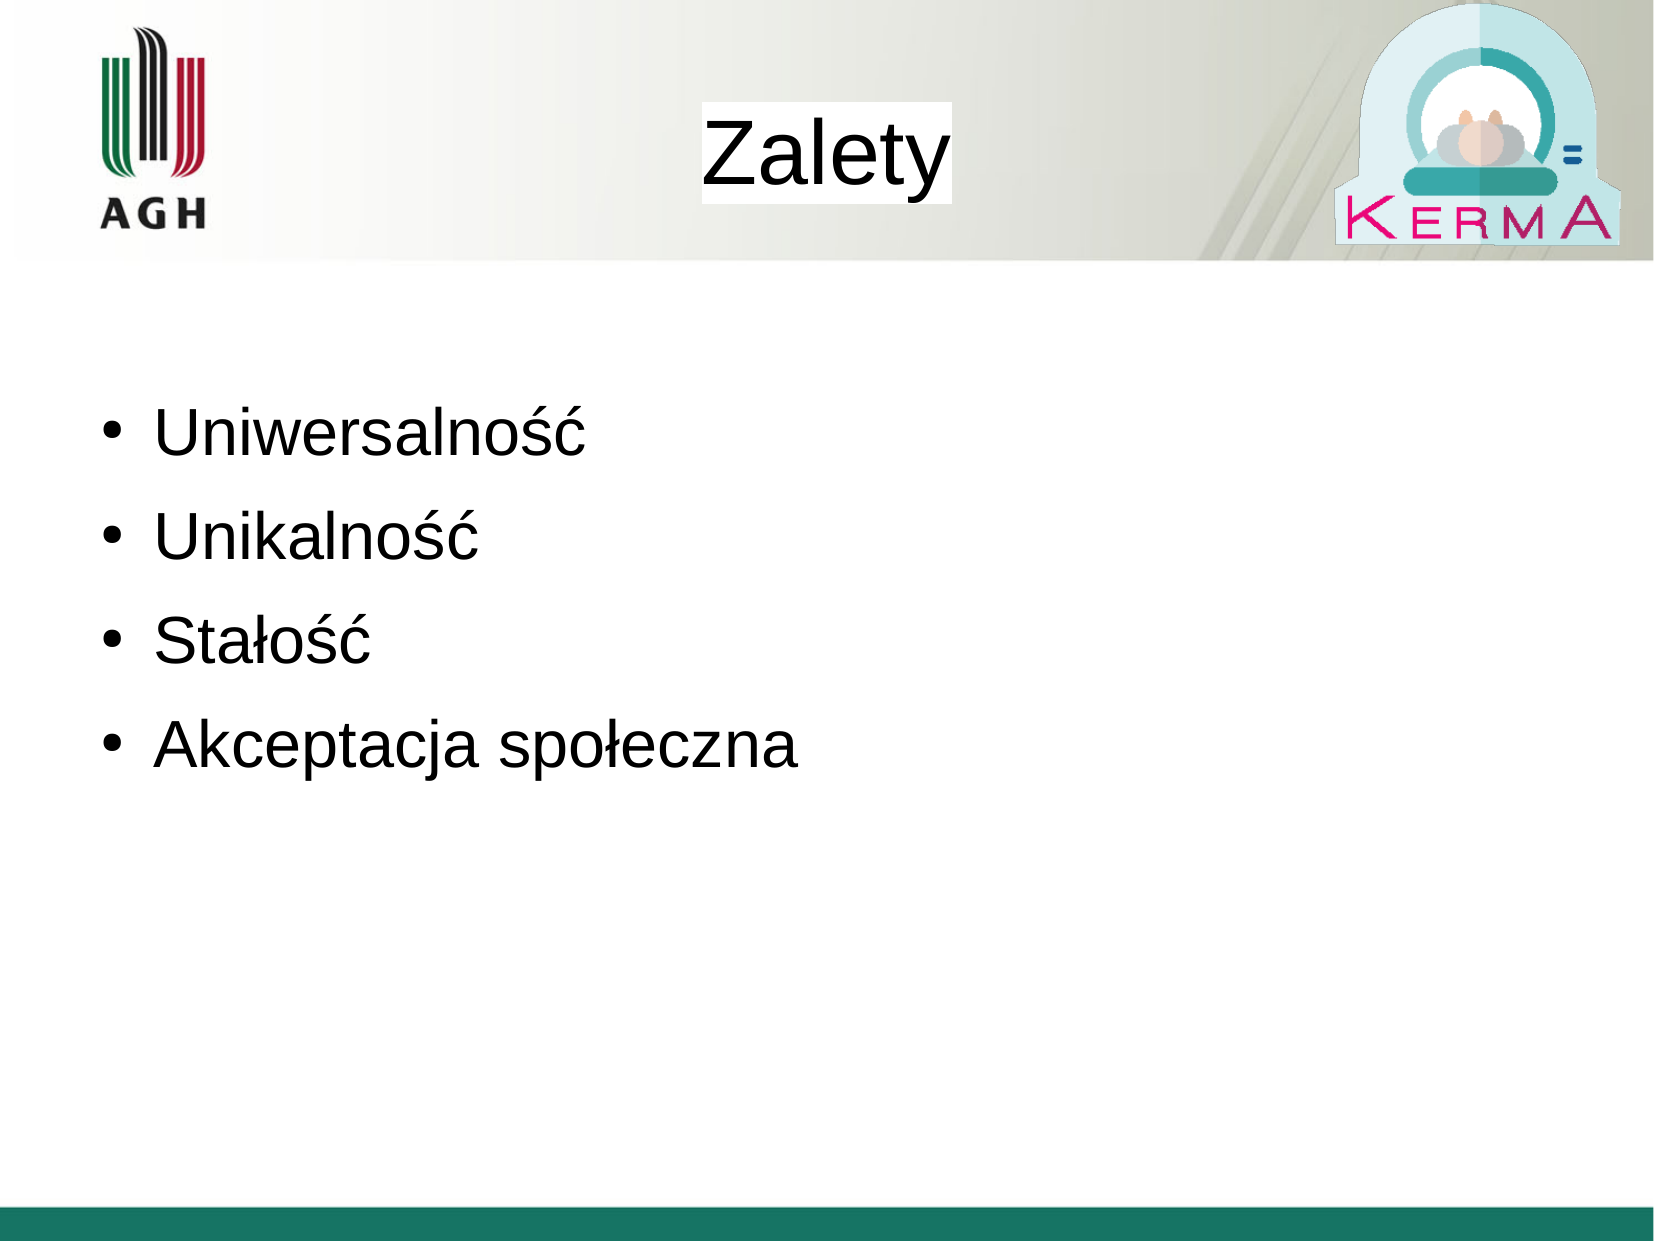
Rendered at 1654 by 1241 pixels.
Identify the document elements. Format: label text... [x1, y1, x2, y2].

list Uniwersalność Unikalność Stałość Akceptacja społeczna [82, 290, 1571, 1010]
picture [0, 0, 1654, 1241]
title Zalety [82, 49, 1305, 257]
